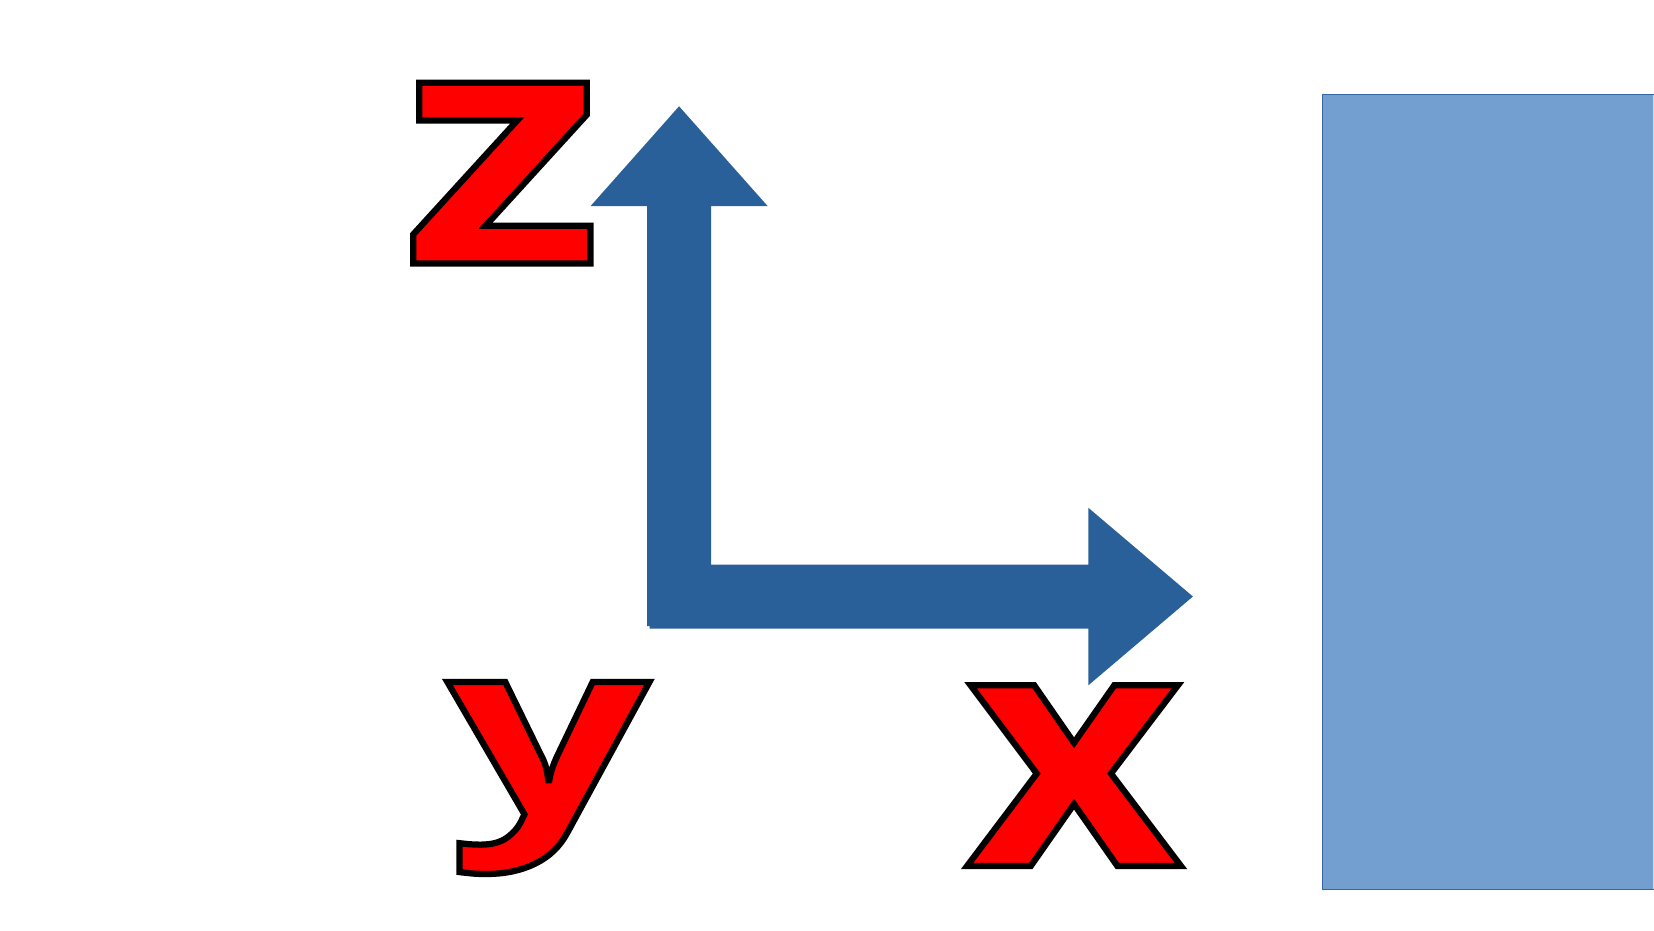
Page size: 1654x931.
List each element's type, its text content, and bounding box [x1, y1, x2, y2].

text_box [590, 106, 1193, 686]
text_box y [447, 681, 650, 875]
text_box [1322, 94, 1654, 890]
text_box x [967, 685, 1181, 867]
text_box z [413, 82, 591, 264]
